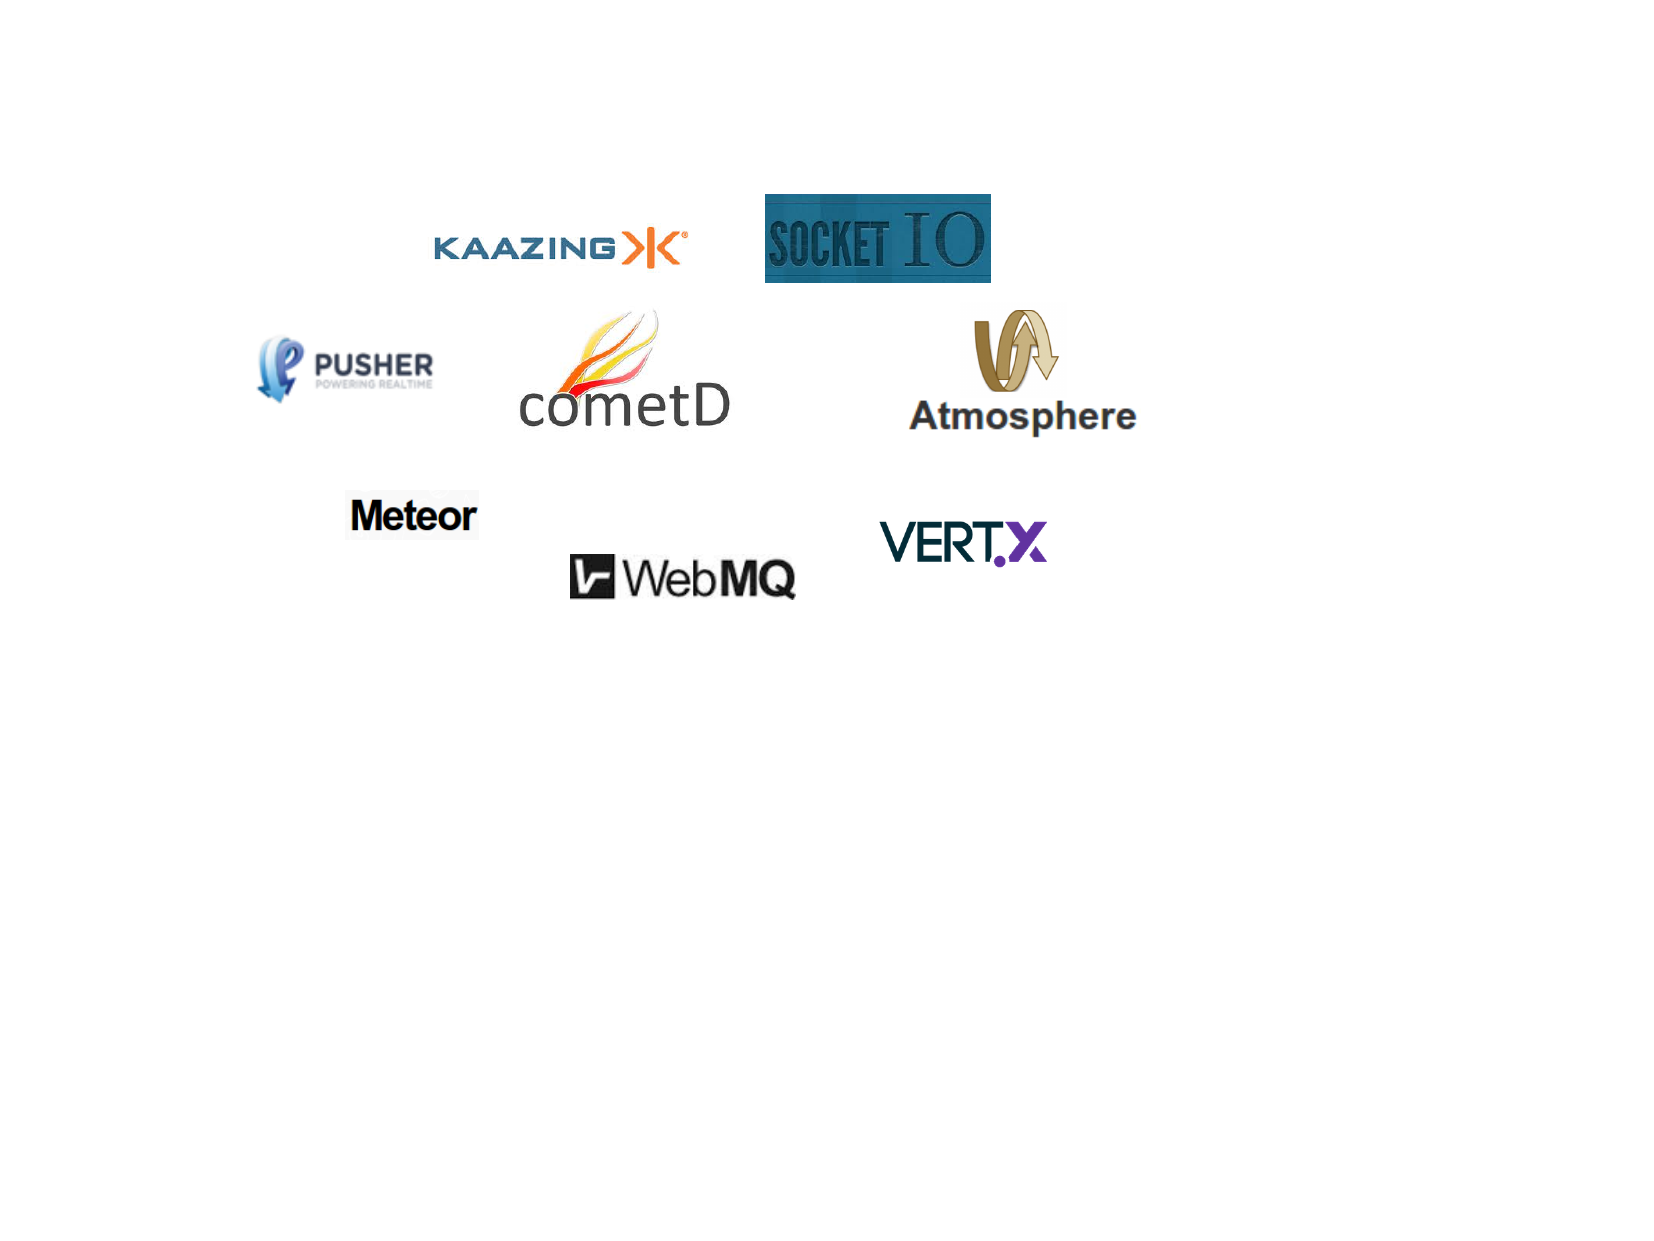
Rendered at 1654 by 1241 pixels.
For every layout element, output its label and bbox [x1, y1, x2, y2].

picture [420, 194, 738, 436]
picture [765, 194, 991, 274]
picture [255, 311, 436, 421]
picture [876, 517, 1051, 571]
picture [345, 490, 479, 541]
picture [765, 277, 991, 283]
picture [905, 302, 1141, 451]
picture [570, 554, 796, 601]
